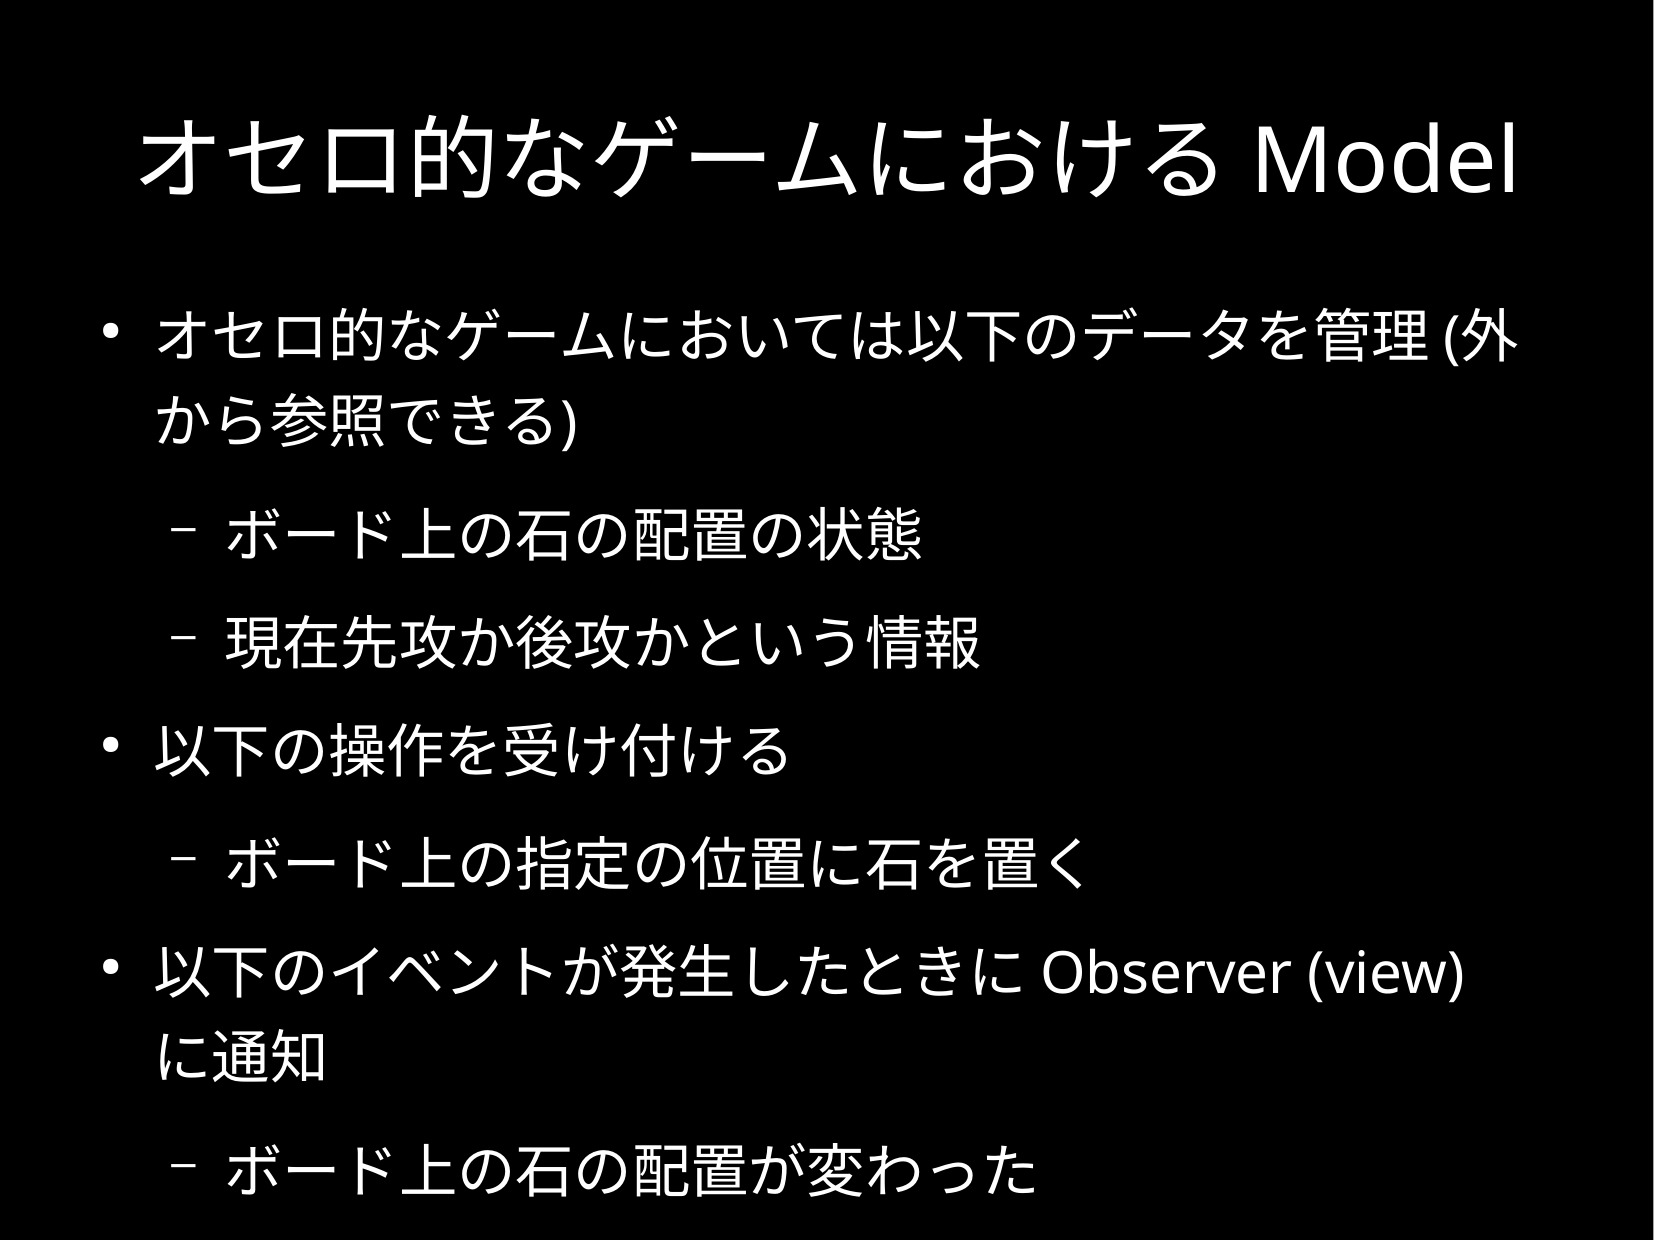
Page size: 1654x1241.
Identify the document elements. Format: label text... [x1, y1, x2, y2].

title オセロ的なゲームにおける Model [82, 49, 1571, 257]
list オセロ的なゲームにおいては以下のデータを管理 (外から参照できる) ボード上の石の配置の状態 現在先攻か後攻かという情報 以下の操作を受け付ける ボード上の指定の位置に石を置く 以下のイベントが発生したときに Observer (view) に通知 ボード上の石の配置が変わった 先攻・後攻のターンが変わった [82, 290, 1538, 1193]
